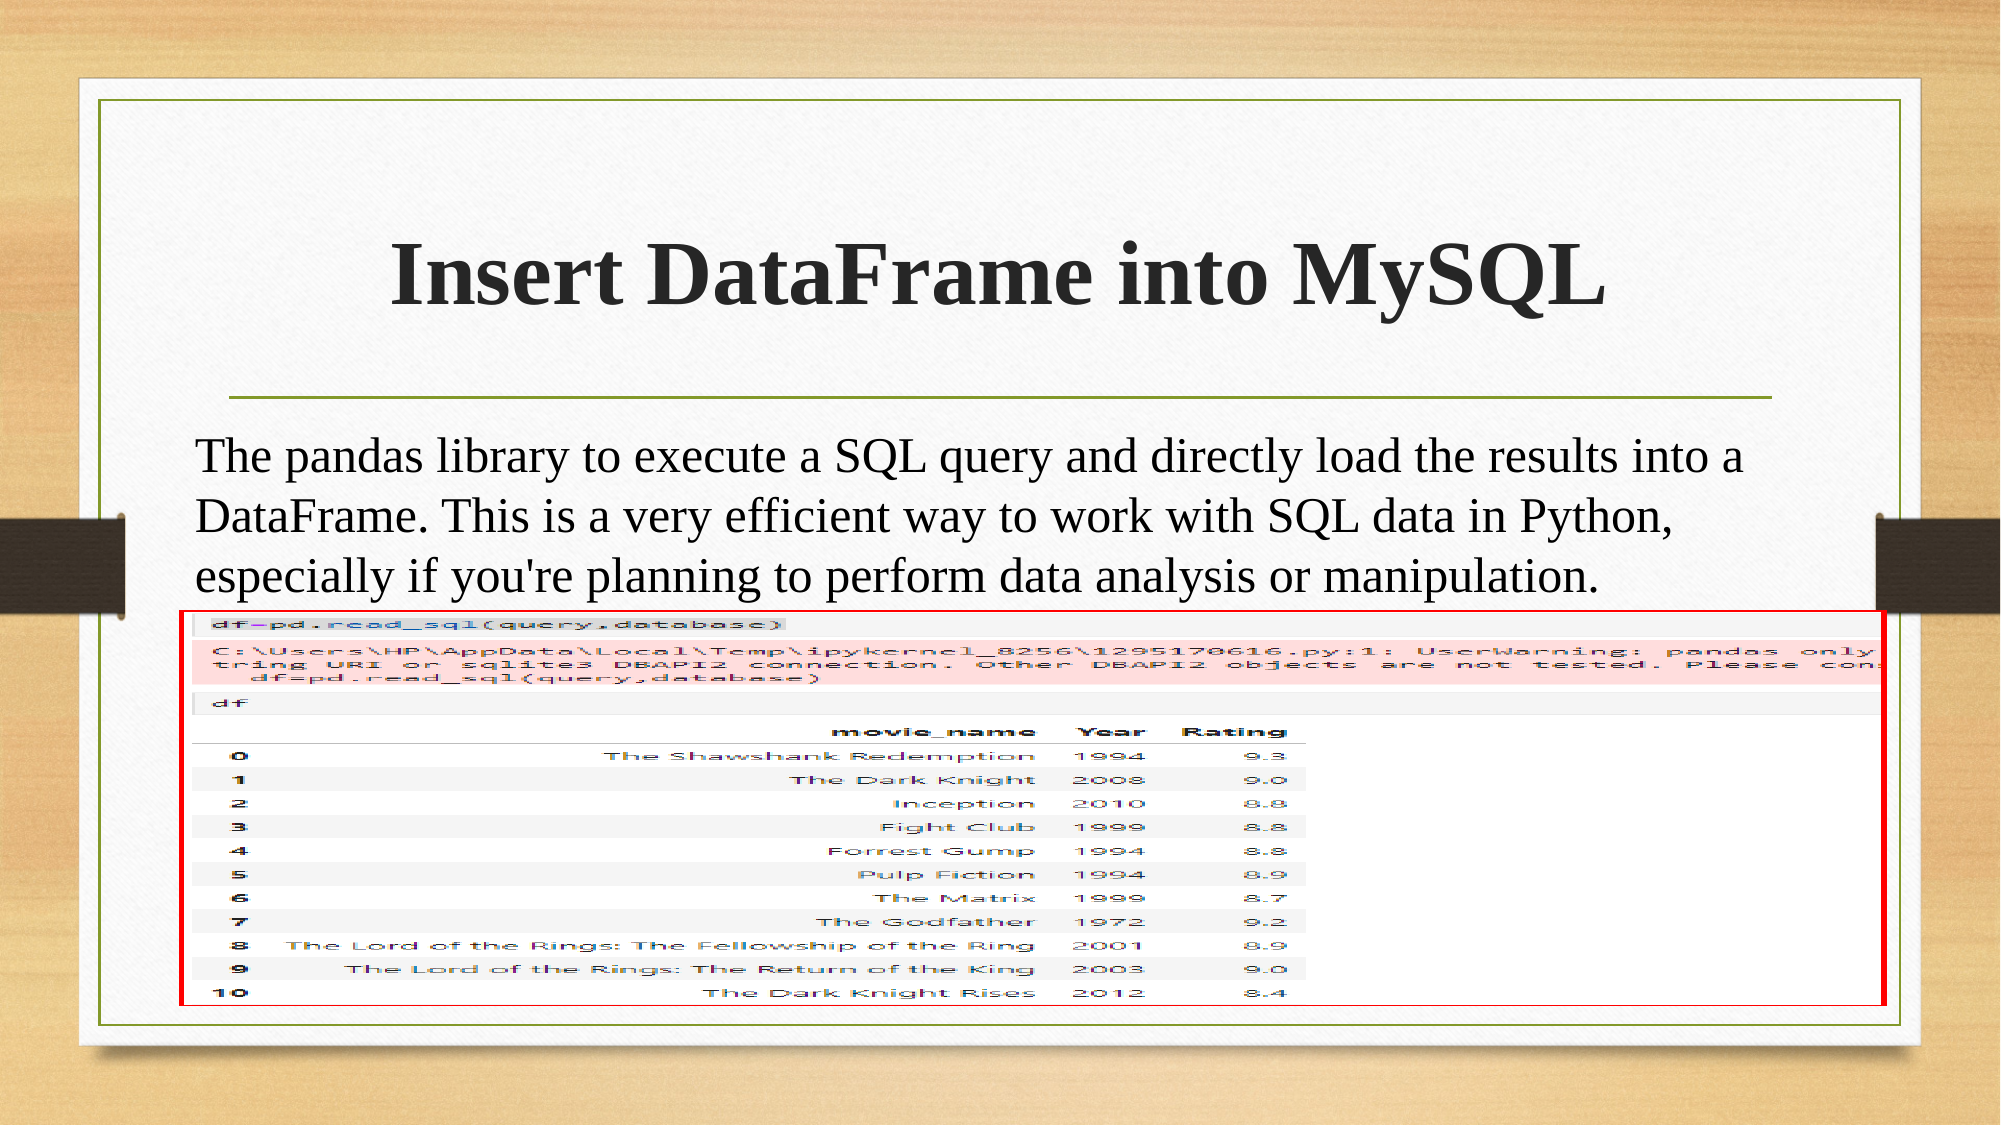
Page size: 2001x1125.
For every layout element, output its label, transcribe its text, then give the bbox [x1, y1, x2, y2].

title Insert DataFrame into MySQL [212, 161, 1788, 376]
list The pandas library to execute a SQL query and directly load the results into a DataFrame. This is a very efficient way to work with SQL data in Python, especially if you're planning to perform data analysis or manipulation. [179, 413, 1821, 610]
picture [179, 610, 1887, 1006]
